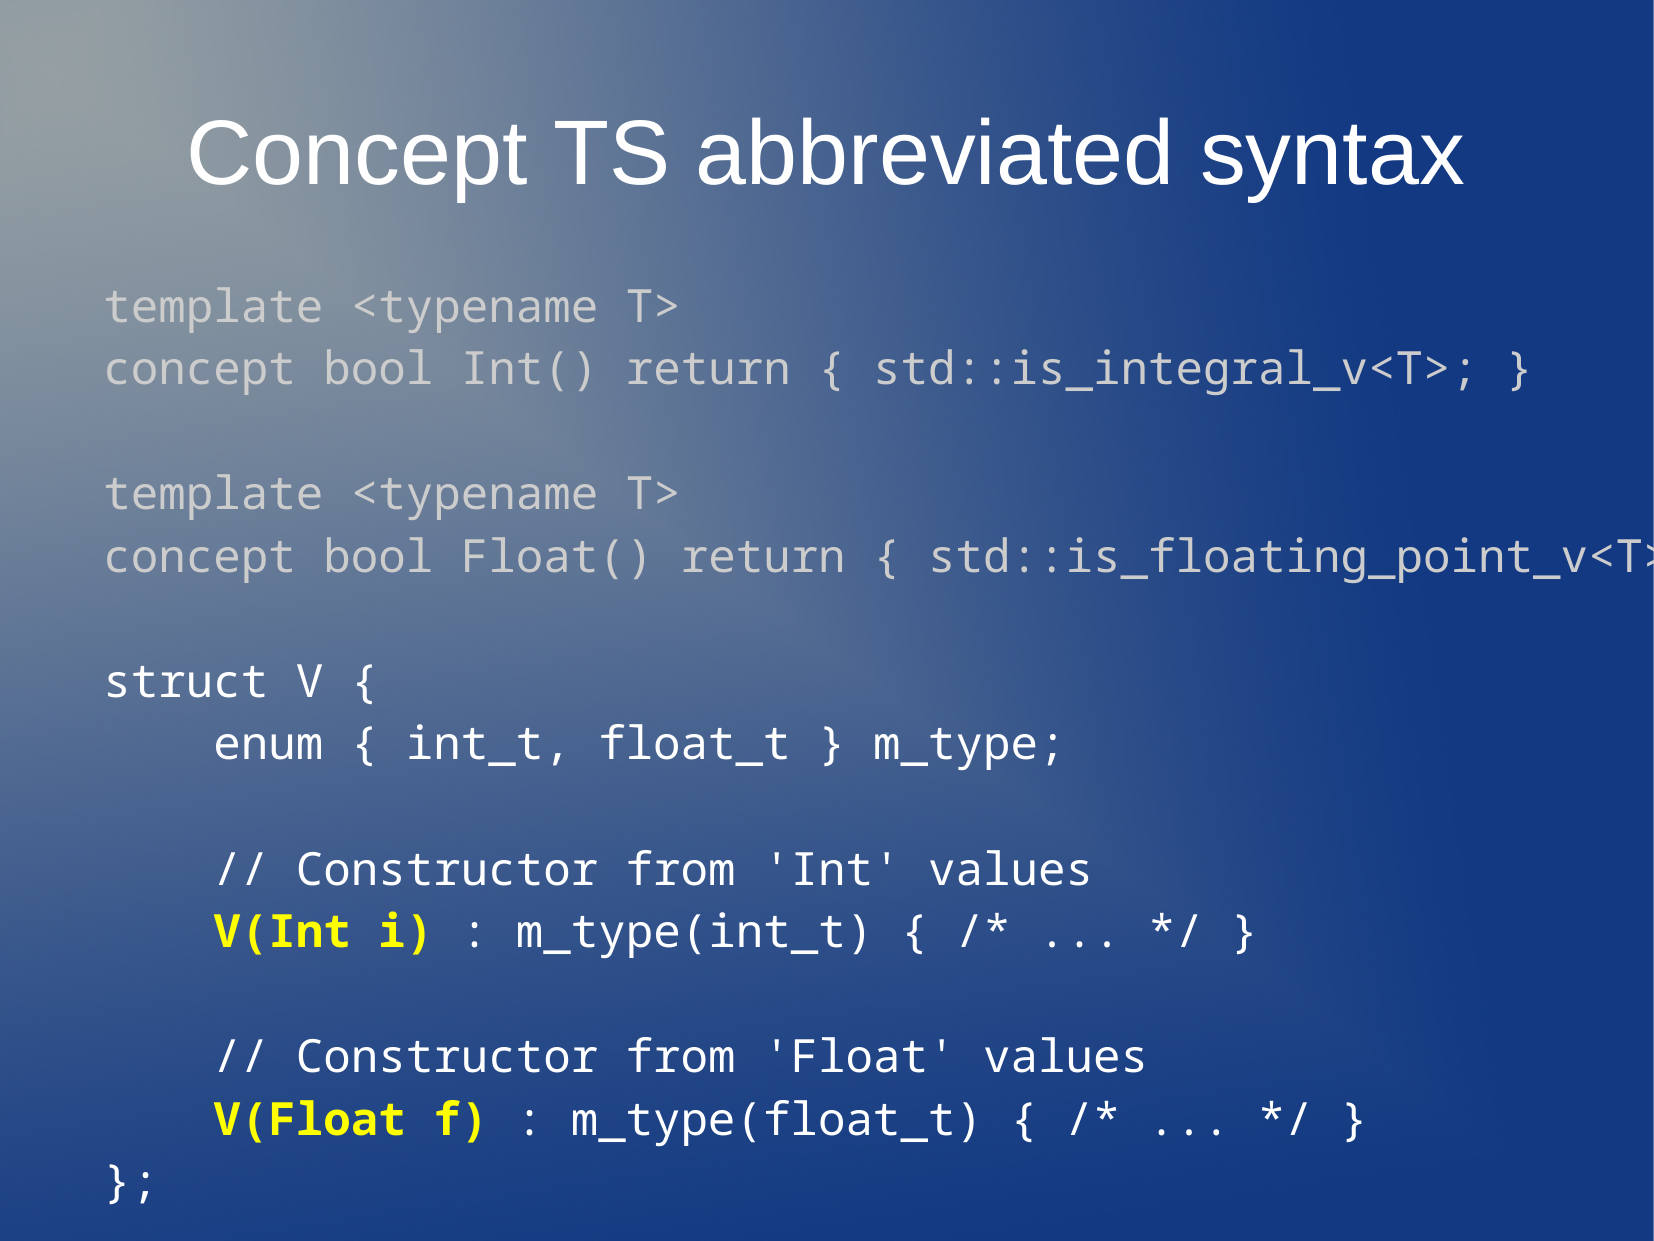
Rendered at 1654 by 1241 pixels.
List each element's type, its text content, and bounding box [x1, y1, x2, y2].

title Concept TS abbreviated syntax [82, 49, 1571, 257]
text_box template <typename T> concept bool Int() return { std::is_integral_v<T>; } template <typename T> concept bool Float() return { std::is_floating_point_v<T>; } struct V { enum { int_t, float_t } m_type; // Constructor from 'Int' values V(Int i) : m_type(int_t) { /* ... */ } // Constructor from 'Float' values V(Float f) : m_type(float_t) { /* ... */ } }; [88, 265, 1634, 1137]
picture [0, 0, 1654, 1241]
